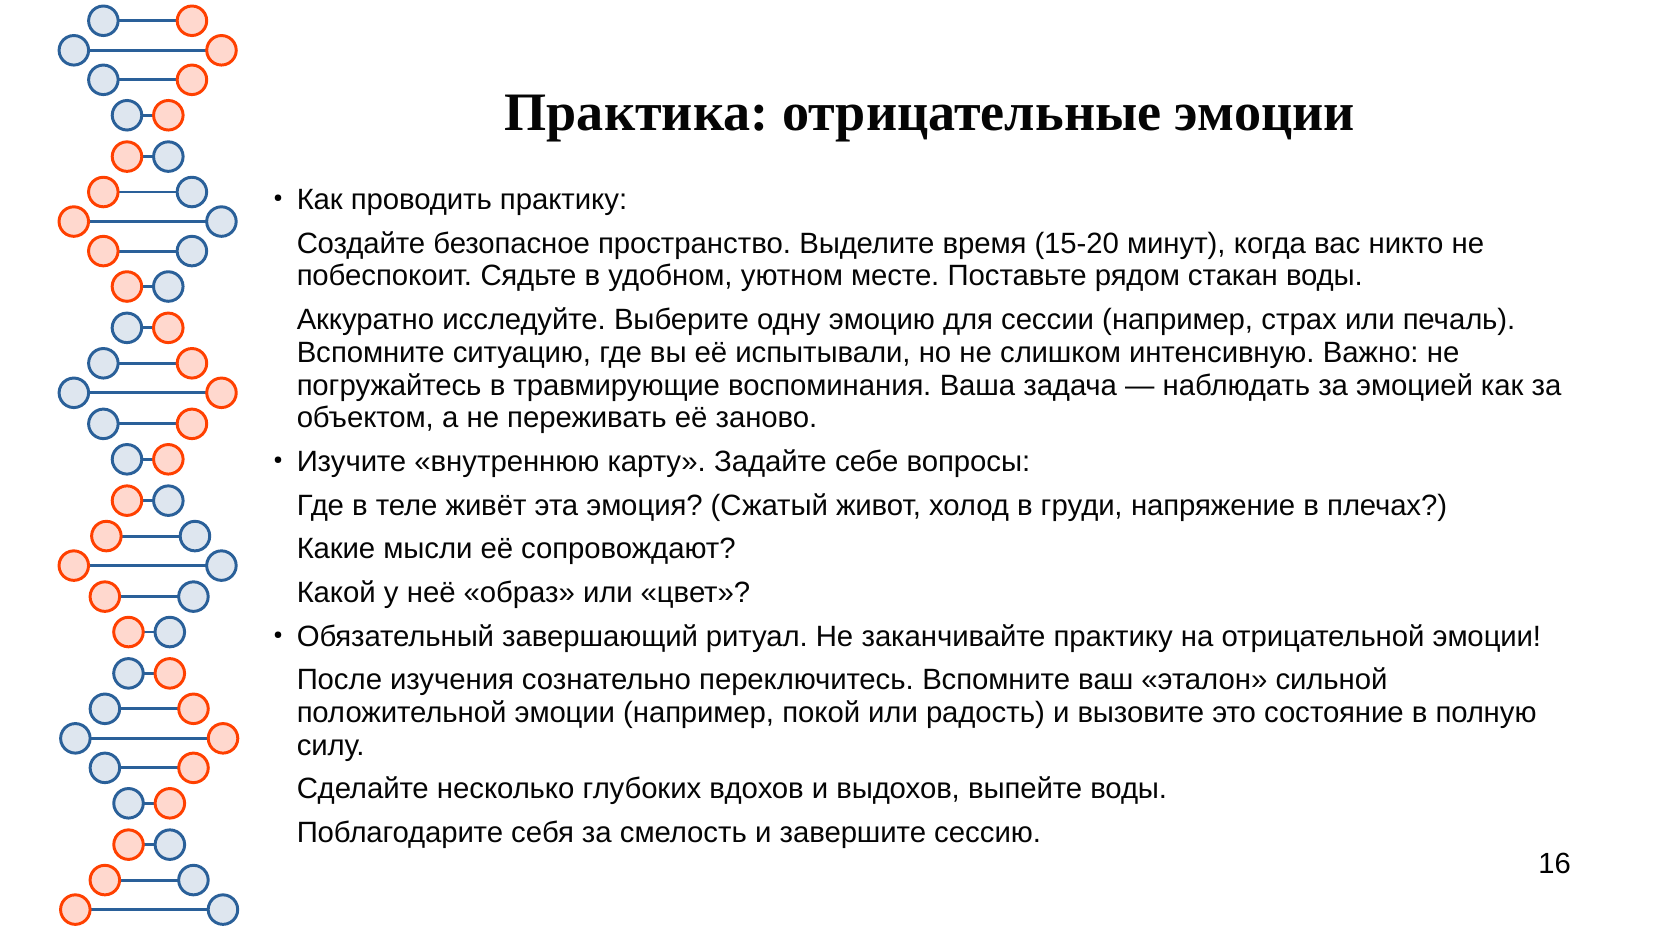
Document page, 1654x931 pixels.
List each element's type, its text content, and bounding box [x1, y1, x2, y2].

title Практика: отрицательные эмоции [265, 35, 1595, 153]
list Как проводить практику: Создайте безопасное пространство. Выделите время (15-20 минут), когда вас никто не побеспокоит. Сядьте в удобном, уютном месте. Поставьте рядом стакан воды. Аккуратно исследуйте. Выберите одну эмоцию для сессии (например, страх или печаль). Вспомните ситуацию, где вы её испытывали, но не слишком интенсивную. Важно: не погружайтесь в травмирующие воспоминания. Ваша задача — наблюдать за эмоцией как за объектом, а не переживать её заново. Изучите «внутреннюю карту». Задайте себе вопросы: Где в теле живёт эта эмоция? (Сжатый живот, холод в груди, напряжение в плечах?) Какие мысли её сопровождают? Какой у неё «образ» или «цвет»? Обязательный завершающий ритуал. Не заканчивайте практику на отрицательной эмоции! После изучения сознательно переключитесь. Вспомните ваш «эталон» сильной положительной эмоции (например, покой или радость) и вызовите это состояние в полную силу. Сделайте несколько глубоких вдохов и выдохов, выпейте воды. Поблагодарите себя за смелость и завершите сессию. [265, 153, 1595, 857]
